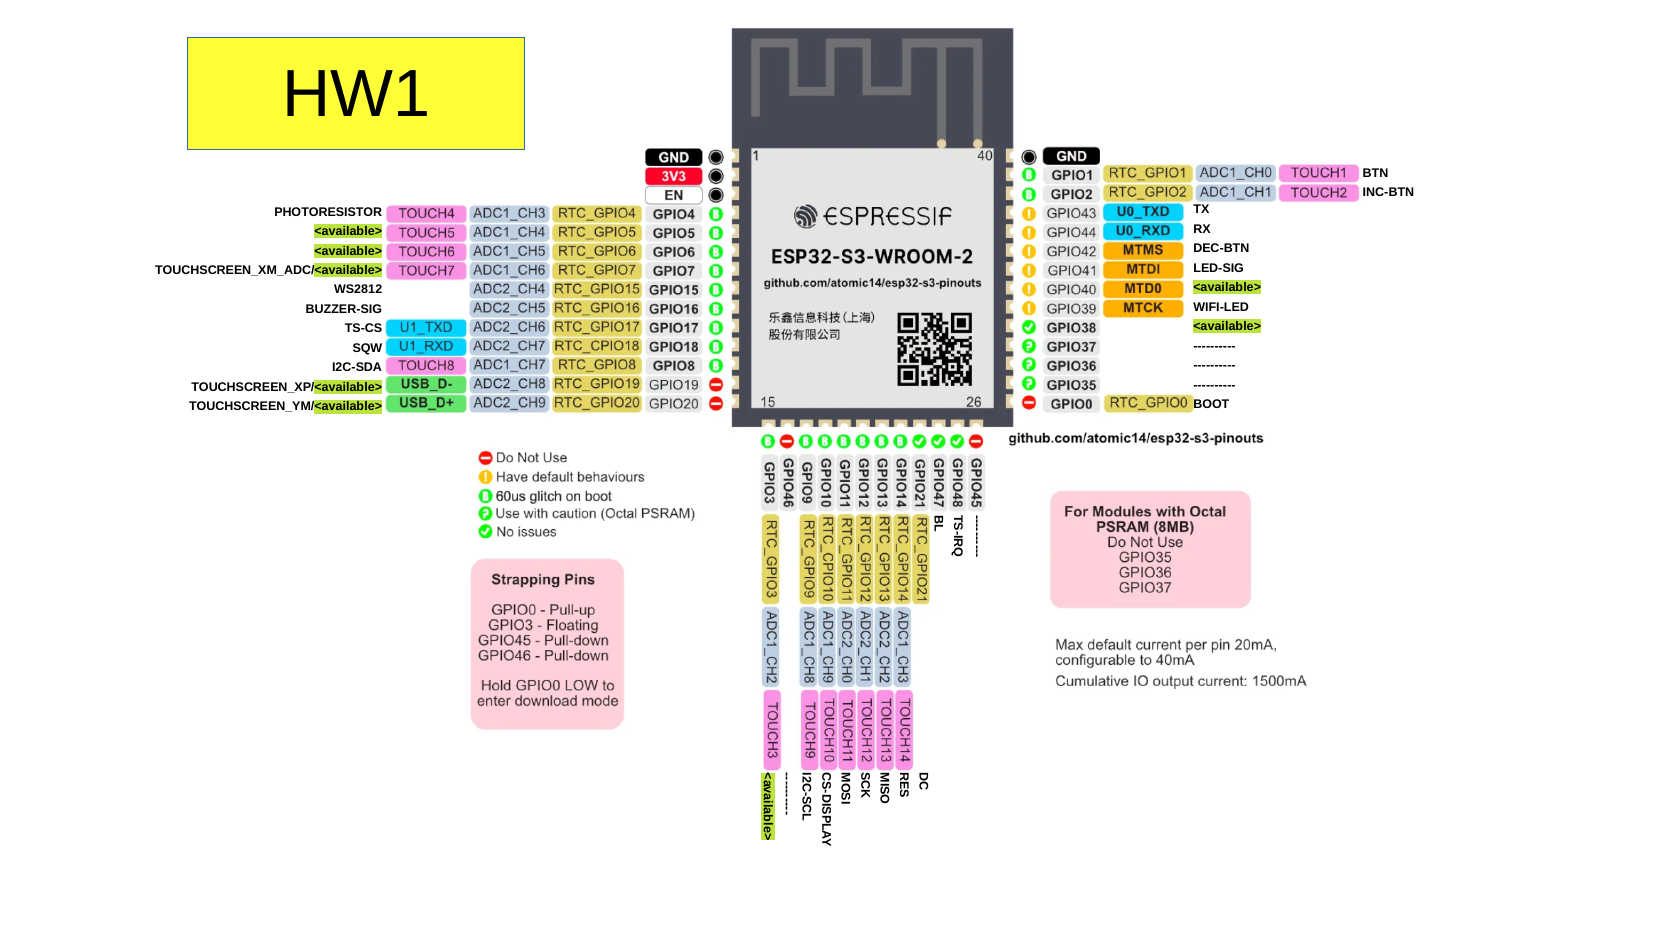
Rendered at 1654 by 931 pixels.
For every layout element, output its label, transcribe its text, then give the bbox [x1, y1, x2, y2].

text_box TX RX DEC-BTN LED-SIG <available> WIFI-LED <available> ---------- ---------- ---------- BOOT [1178, 189, 1313, 419]
text_box PHOTORESISTOR <available> <available> TOUCHSCREEN_XM_ADC/<available> WS2812 BUZZER-SIG TS-CS SQW I2C-SDA TOUCHSCREEN_XP/<available> TOUCHSCREEN_YM/<available> [75, 191, 397, 422]
text_box HW1 [187, 37, 525, 150]
text_box DC RES MISO SCK MOSI CS-DISPLAY I2C-SCL ---------- <available> [734, 757, 944, 915]
text_box ---------- TS-IRQ BL [922, 500, 998, 643]
picture [332, 5, 1388, 794]
text_box BTN INC-BTN [1347, 153, 1482, 208]
